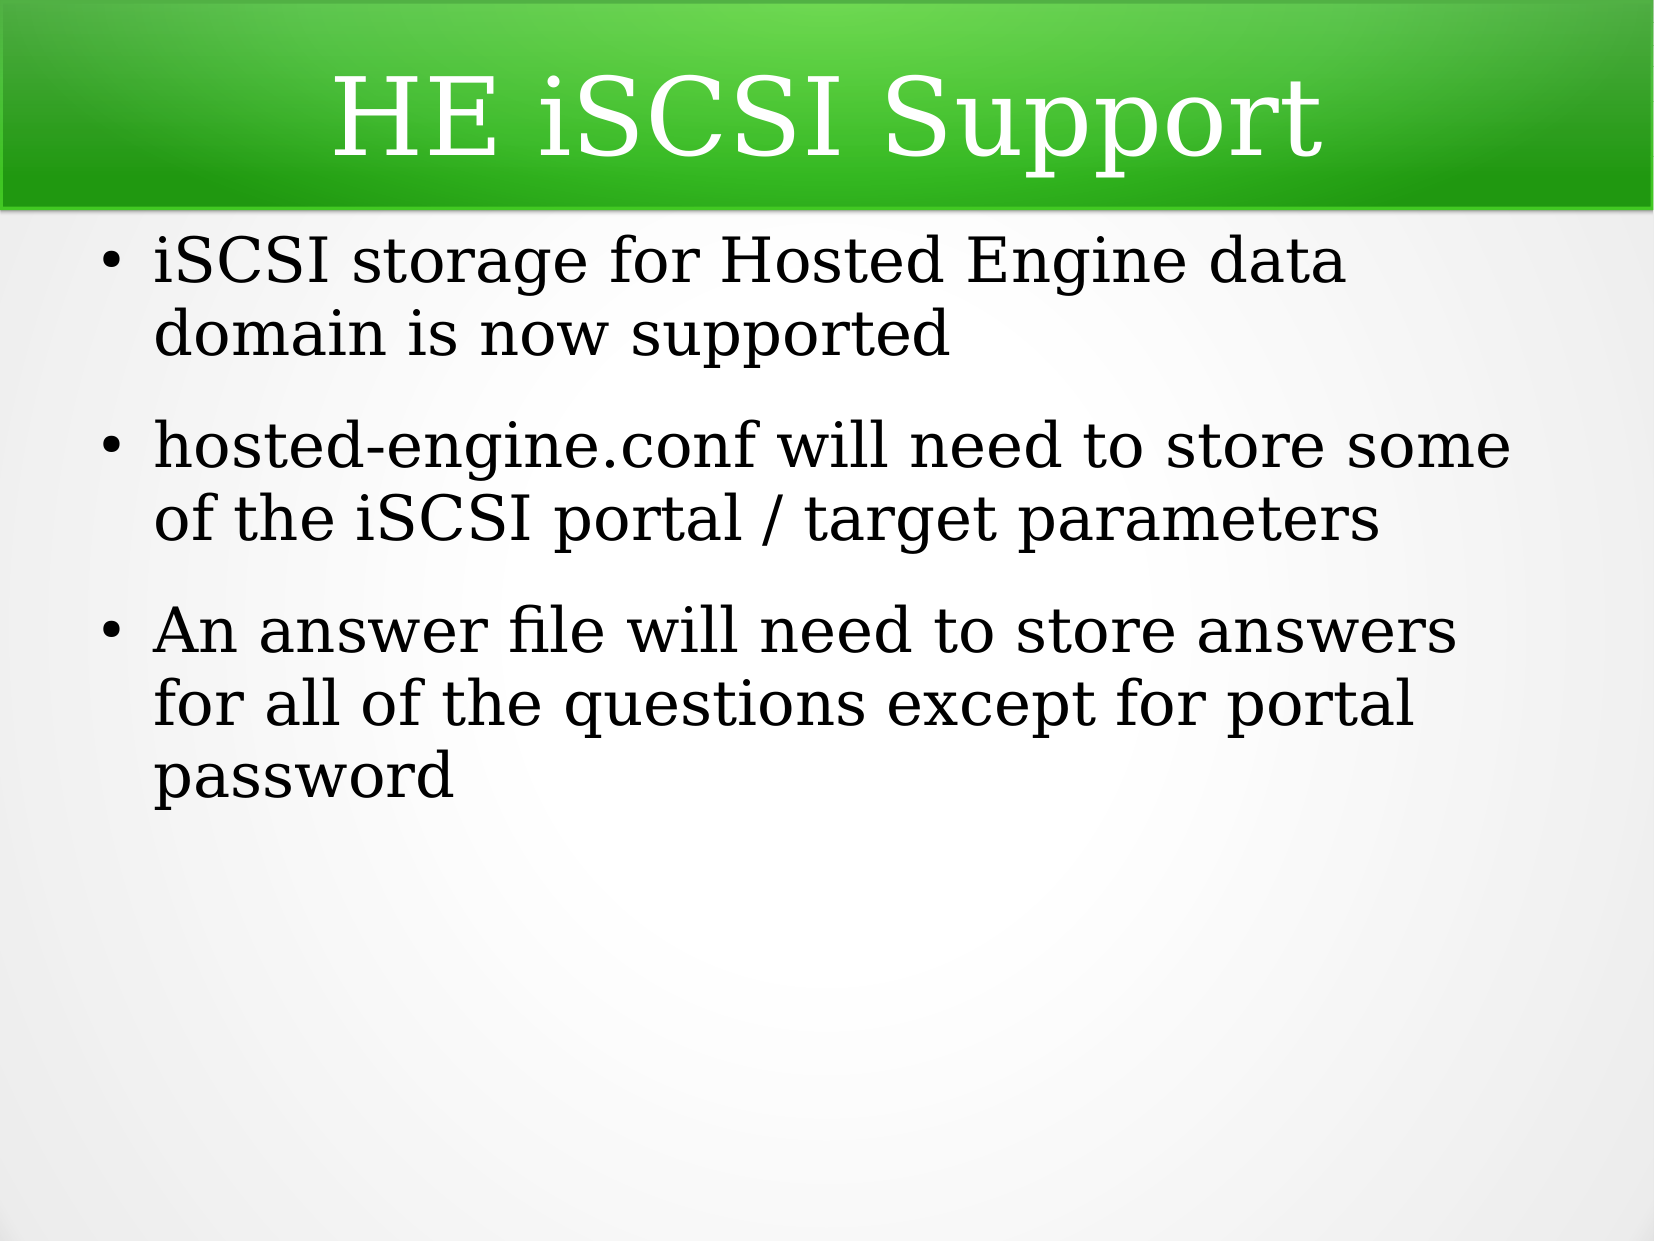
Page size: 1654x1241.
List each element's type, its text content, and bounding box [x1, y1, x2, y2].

title HE iSCSI Support [82, 47, 1571, 189]
list iSCSI storage for Hosted Engine data domain is now supported hosted-engine.conf will need to store some of the iSCSI portal / target parameters An answer file will need to store answers for all of the questions except for portal password [82, 225, 1571, 1216]
